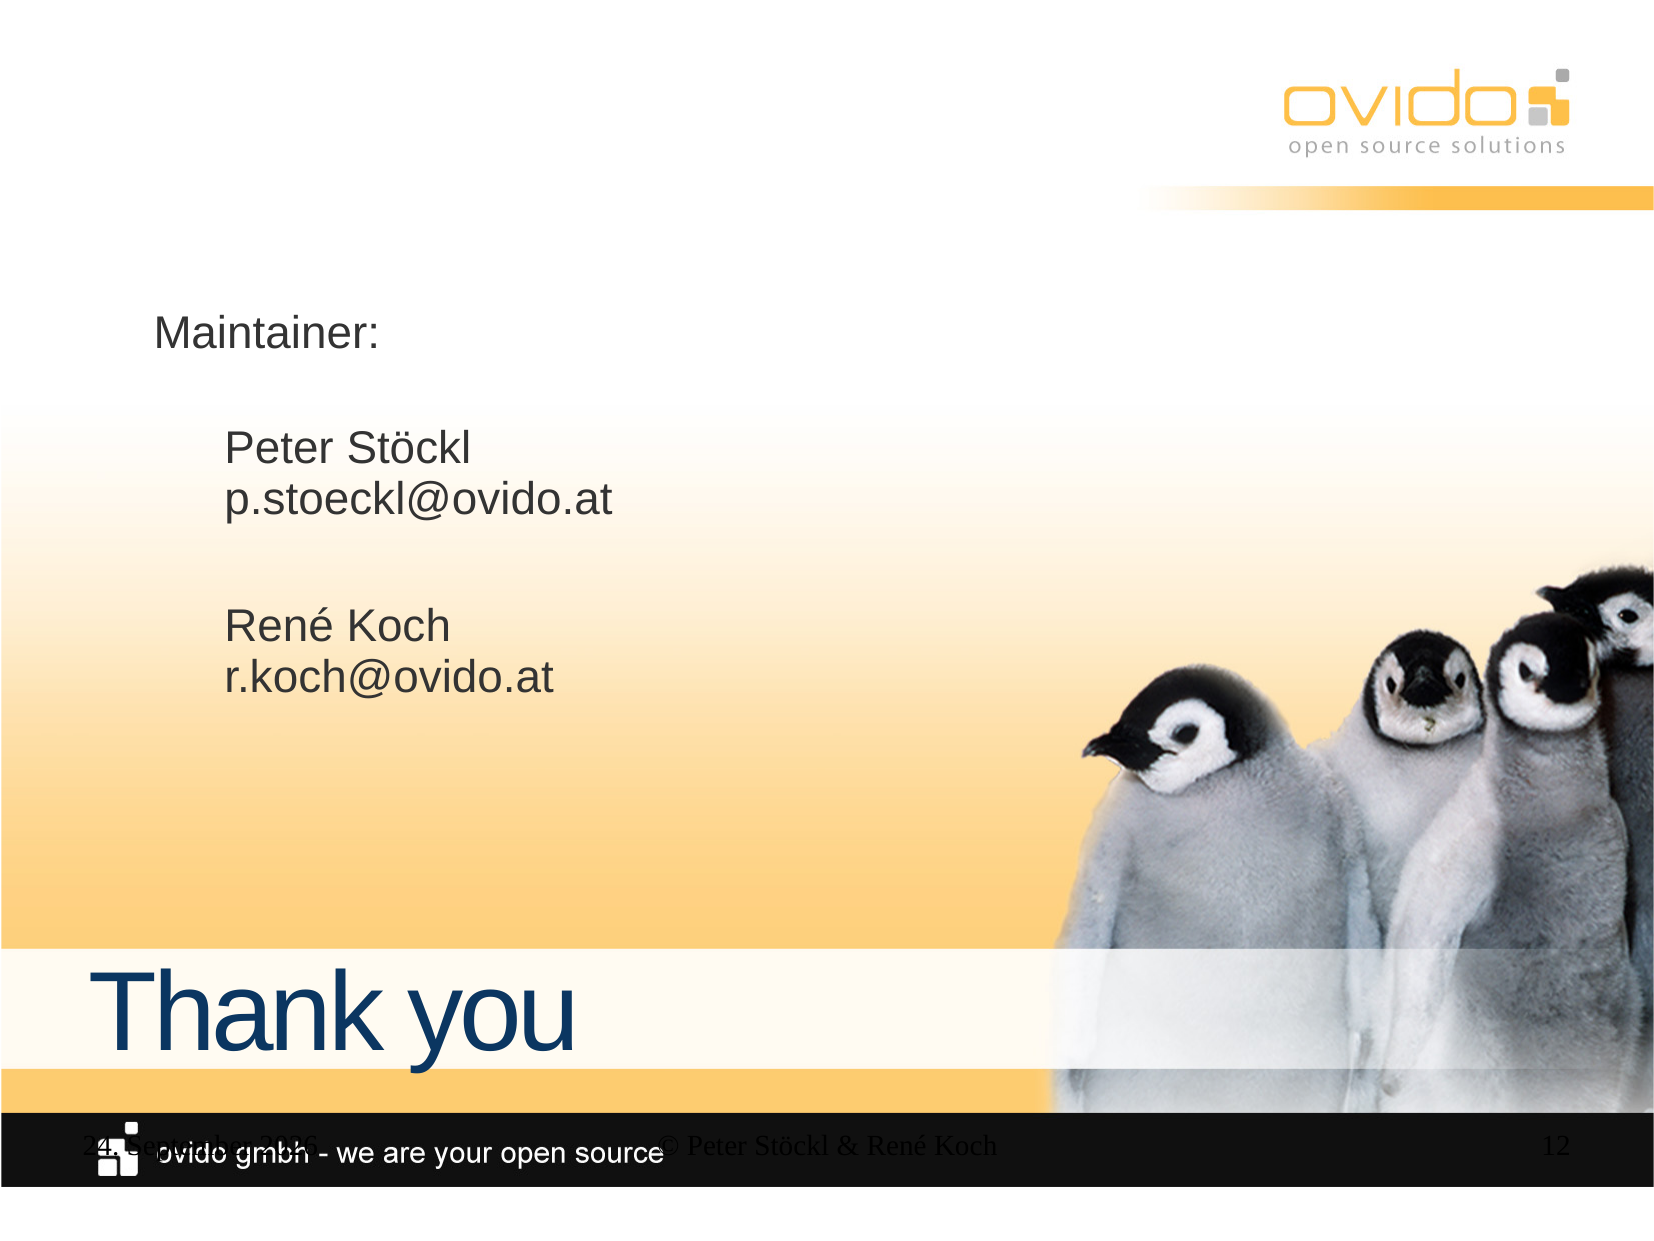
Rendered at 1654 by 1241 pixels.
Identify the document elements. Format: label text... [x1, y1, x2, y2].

picture [1, 0, 1654, 1241]
list Maintainer: Peter Stöckl p.stoeckl@ovido.at René Koch r.koch@ovido.at [82, 307, 1565, 1081]
